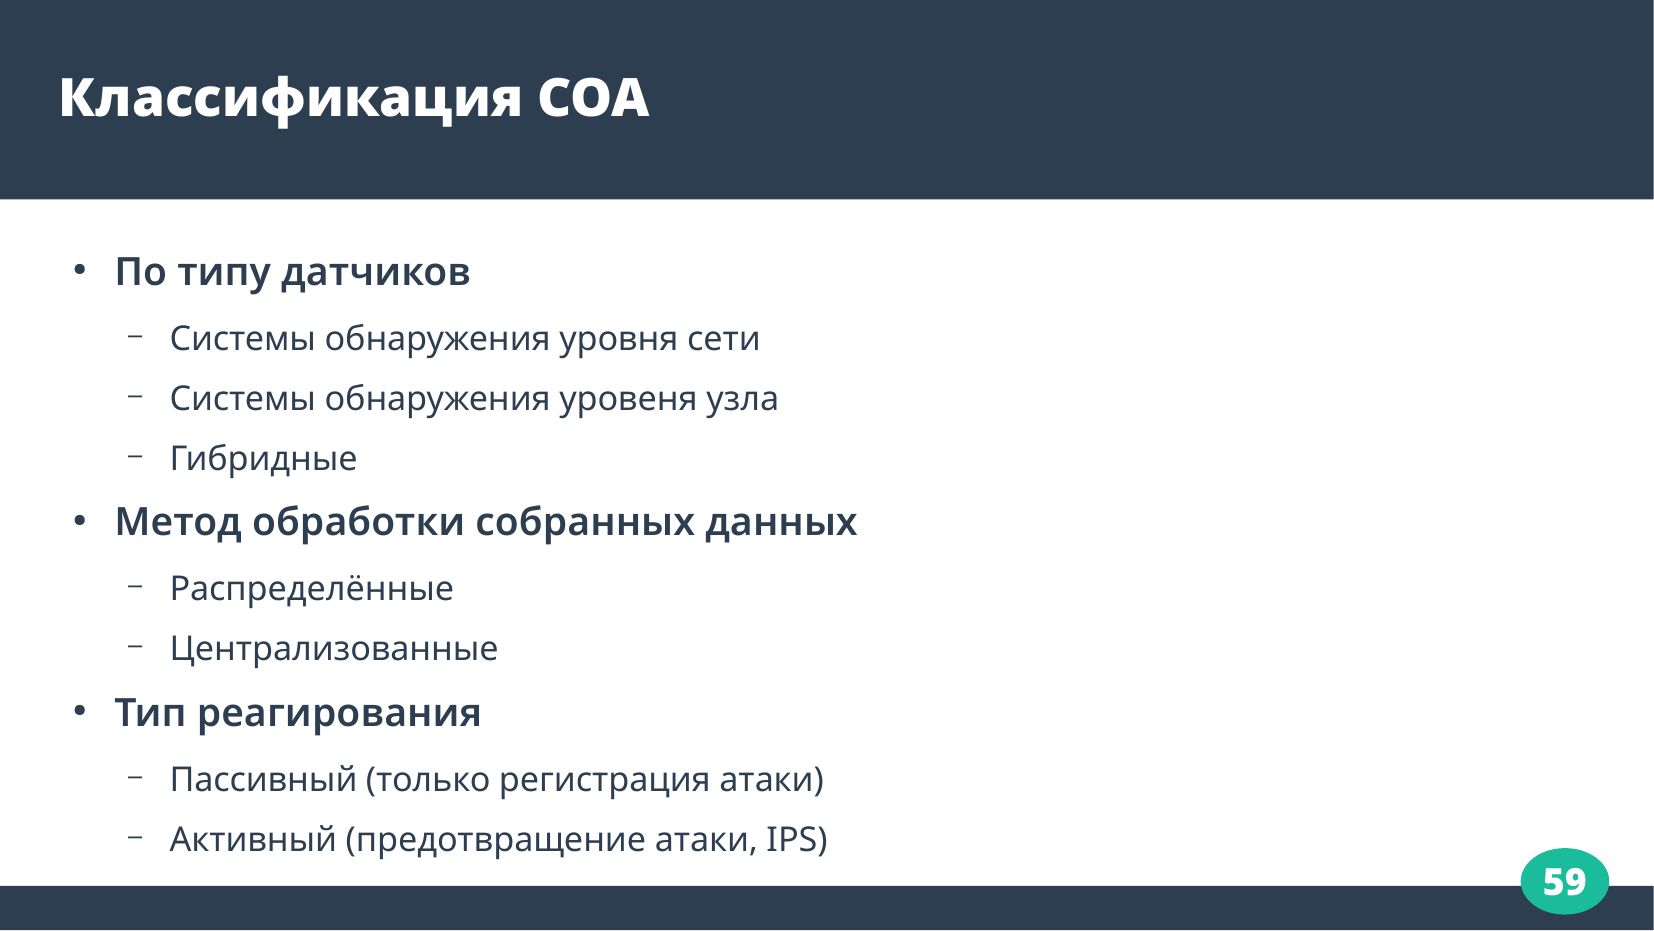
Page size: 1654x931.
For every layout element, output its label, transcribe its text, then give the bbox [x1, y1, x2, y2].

title Классификация СОА [59, 37, 1595, 155]
list По типу датчиков Системы обнаружения уровня сети Системы обнаружения уровеня узла Гибридные Метод обработки собранных данных Распределённые Централизованные Тип реагирования Пассивный (только регистрация атаки) Активный (предотвращение атаки, IPS) [59, 243, 1595, 864]
